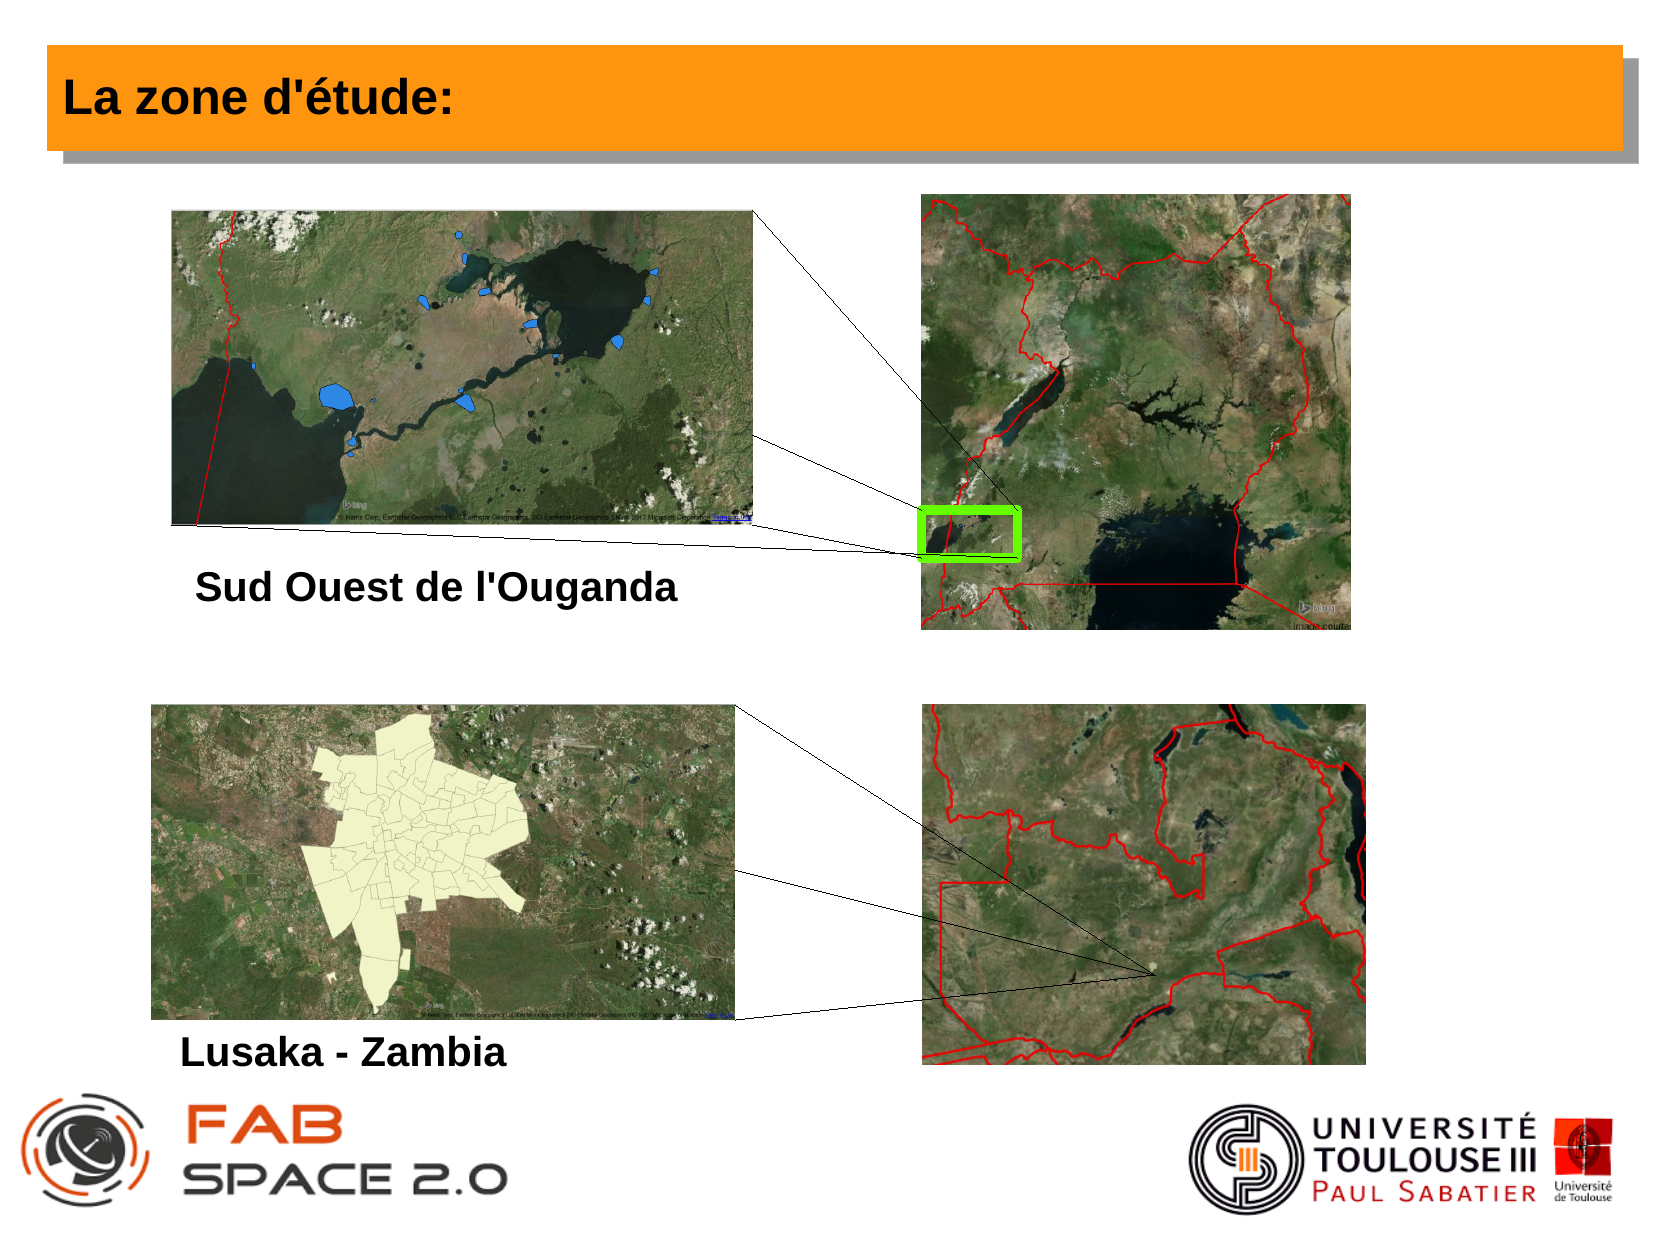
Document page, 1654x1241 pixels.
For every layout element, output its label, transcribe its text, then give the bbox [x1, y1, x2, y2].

text_box La zone d'étude: [47, 45, 1623, 151]
picture [151, 704, 736, 1021]
picture [0, 1064, 540, 1241]
text_box Lusaka - Zambia [165, 1021, 721, 1111]
text_box Sud Ouest de l'Ouganda [180, 556, 736, 646]
picture [926, 515, 1013, 553]
picture [1154, 1079, 1654, 1241]
picture [921, 194, 1351, 631]
picture [171, 209, 753, 526]
text_box [63, 58, 1639, 164]
picture [922, 704, 1366, 1066]
